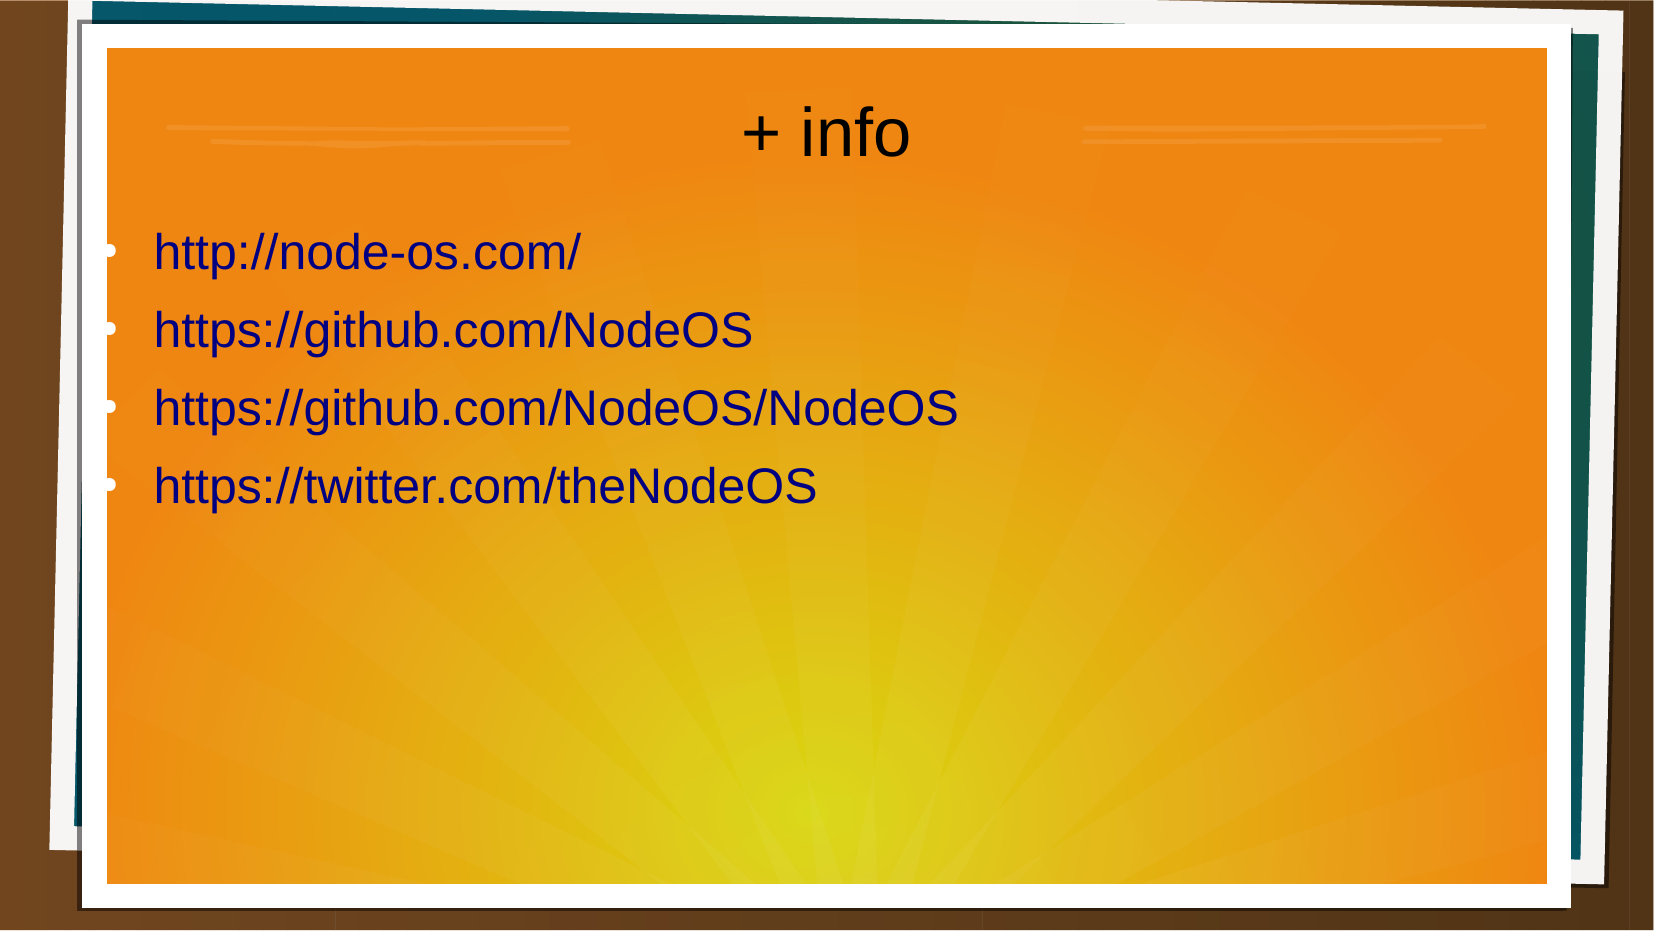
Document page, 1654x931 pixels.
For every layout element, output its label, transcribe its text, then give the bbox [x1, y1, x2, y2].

title + info [566, 59, 1087, 207]
list http://node-os.com/ https://github.com/NodeOS https://github.com/NodeOS/NodeOS https://twitter.com/theNodeOS [82, 224, 1571, 931]
